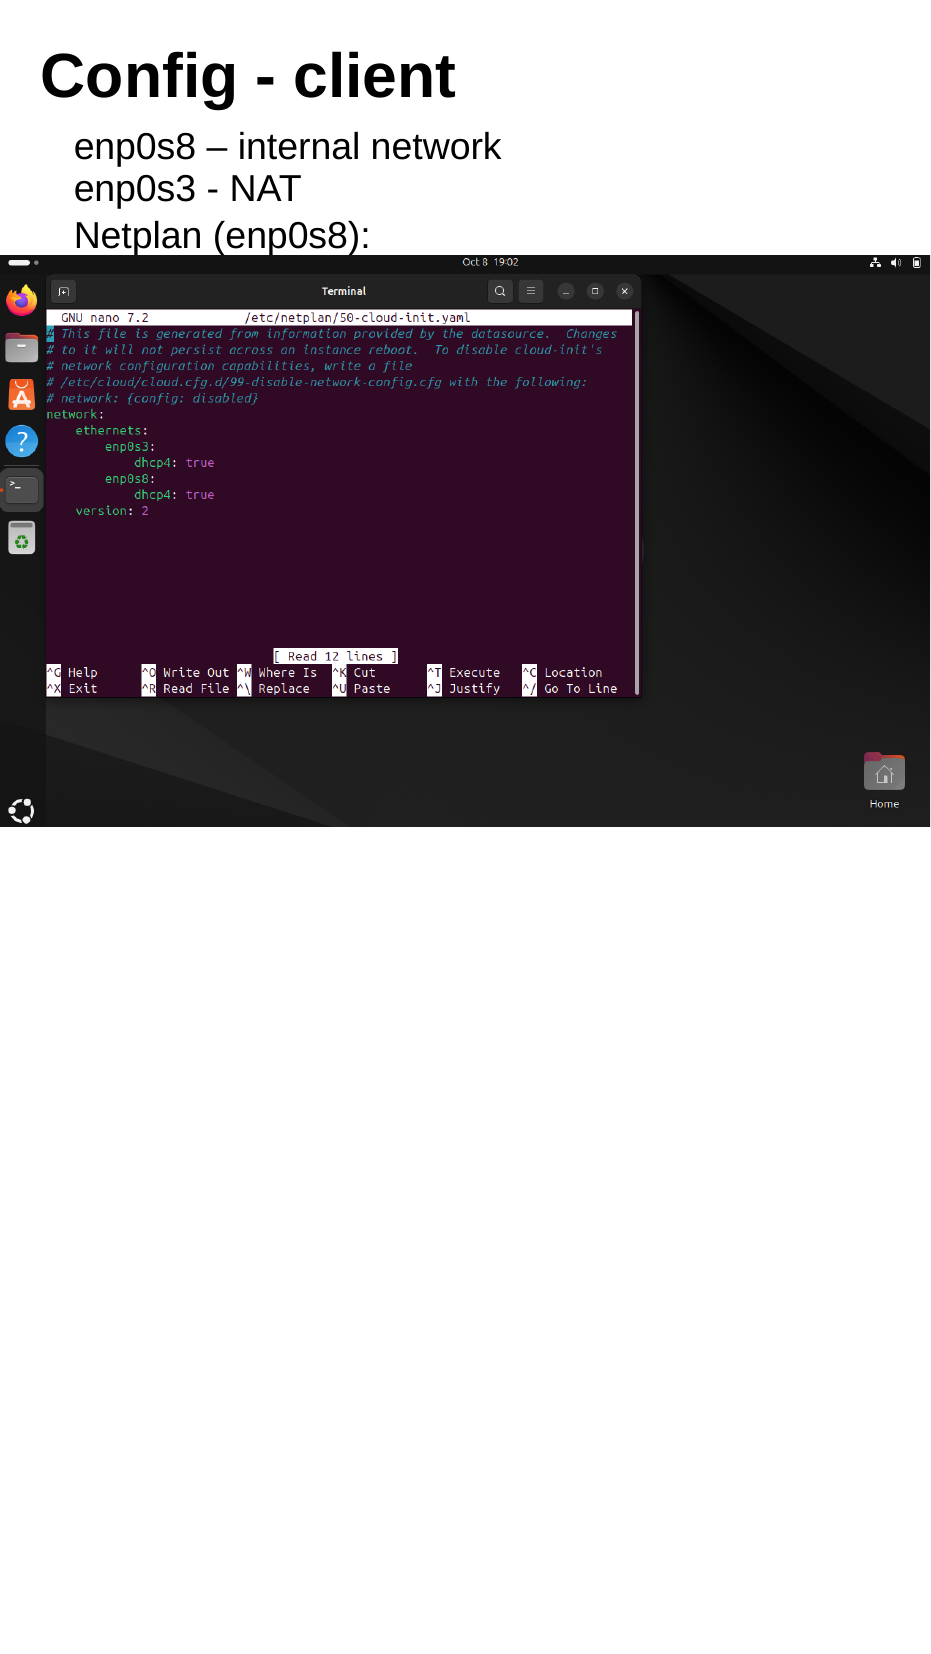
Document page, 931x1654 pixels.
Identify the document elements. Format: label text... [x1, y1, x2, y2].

text_box Netplan (enp0s8): [59, 217, 387, 255]
picture [0, 255, 931, 827]
text_box Config - client [26, 33, 473, 119]
text_box enp0s8 – internal network enp0s3 - NAT [59, 118, 519, 217]
